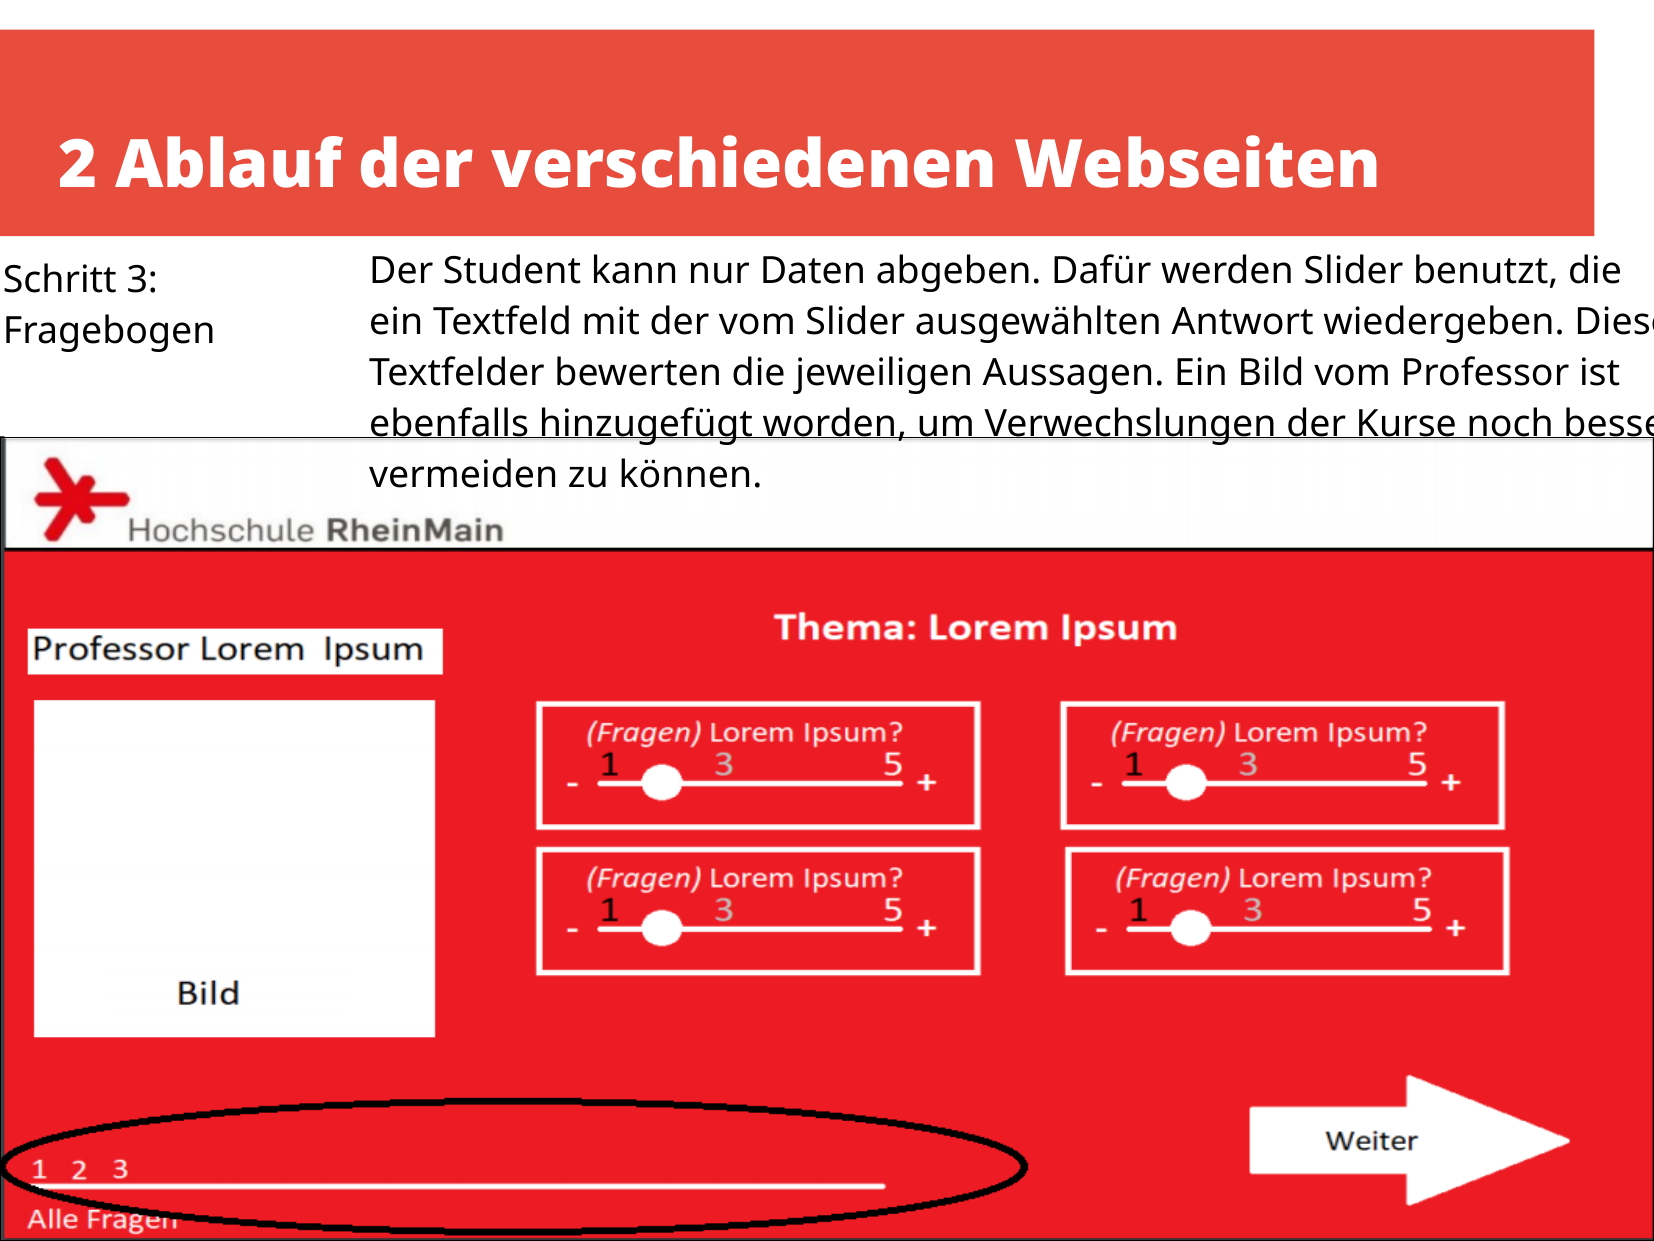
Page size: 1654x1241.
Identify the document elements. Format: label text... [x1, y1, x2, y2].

text_box Schritt 3: Fragebogen [0, 244, 354, 355]
text_box Der Student kann nur Daten abgeben. Dafür werden Slider benutzt, die ein Textfeld mit der vom Slider ausgewählten Antwort wiedergeben. Diese Textfelder bewerten die jeweiligen Aussagen. Ein Bild vom Professor ist ebenfalls hinzugefügt worden, um Verwechslungen der Kurse noch besser vermeiden zu können. [354, 236, 1654, 583]
title 2 Ablauf der verschiedenen Webseiten [59, 59, 1595, 207]
picture [0, 436, 1654, 1241]
